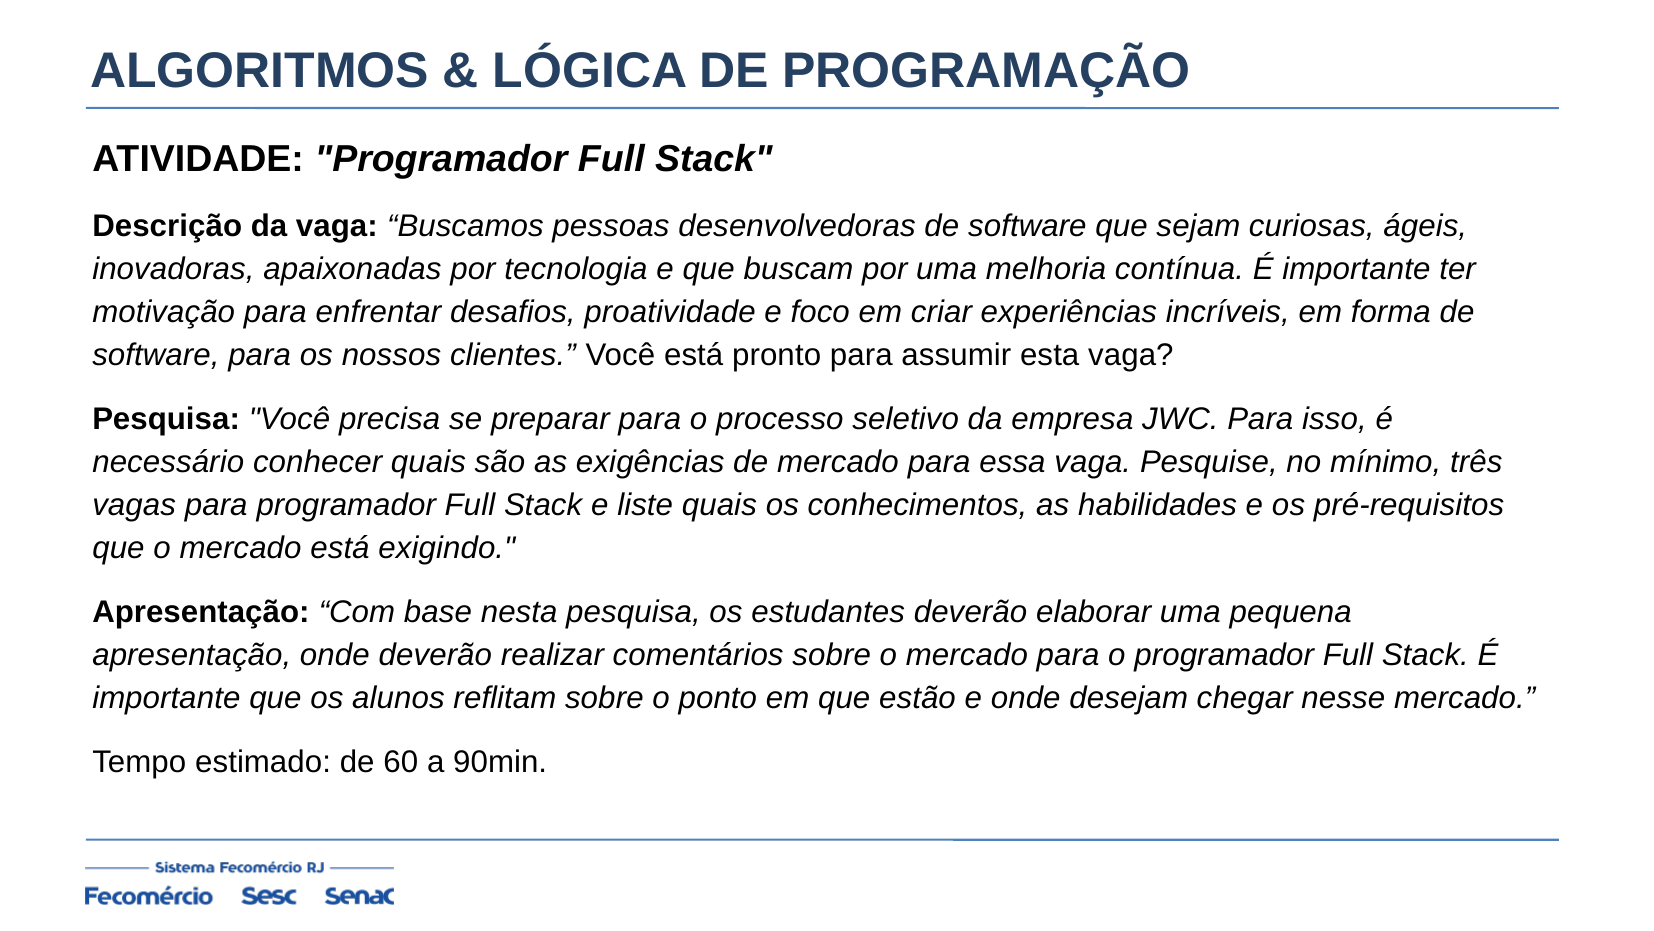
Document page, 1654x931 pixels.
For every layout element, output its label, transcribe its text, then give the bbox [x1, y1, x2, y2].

picture [62, 845, 416, 921]
text_box ATIVIDADE: "Programador Full Stack" Descrição da vaga: “Buscamos pessoas desenvolvedoras de software que sejam curiosas, ágeis, inovadoras, apaixonadas por tecnologia e que buscam por uma melhoria contínua. É importante ter motivação para enfrentar desafios, proatividade e foco em criar experiências incríveis, em forma de software, para os nossos clientes.” Você está pronto para assumir esta vaga? Pesquisa: "Você precisa se preparar para o processo seletivo da empresa JWC. Para isso, é necessário conhecer quais são as exigências de mercado para essa vaga. Pesquise, no mínimo, três vagas para programador Full Stack e liste quais os conhecimentos, as habilidades e os pré-requisitos que o mercado está exigindo." Apresentação: “Com base nesta pesquisa, os estudantes deverão elaborar uma pequena apresentação, onde deverão realizar comentários sobre o mercado para o programador Full Stack. É importante que os alunos reflitam sobre o ponto em que estão e onde desejam chegar nesse mercado.” Tempo estimado: de 60 a 90min. [77, 112, 1564, 836]
text_box ALGORITMOS & LÓGICA DE PROGRAMAÇÃO [90, 32, 1564, 104]
